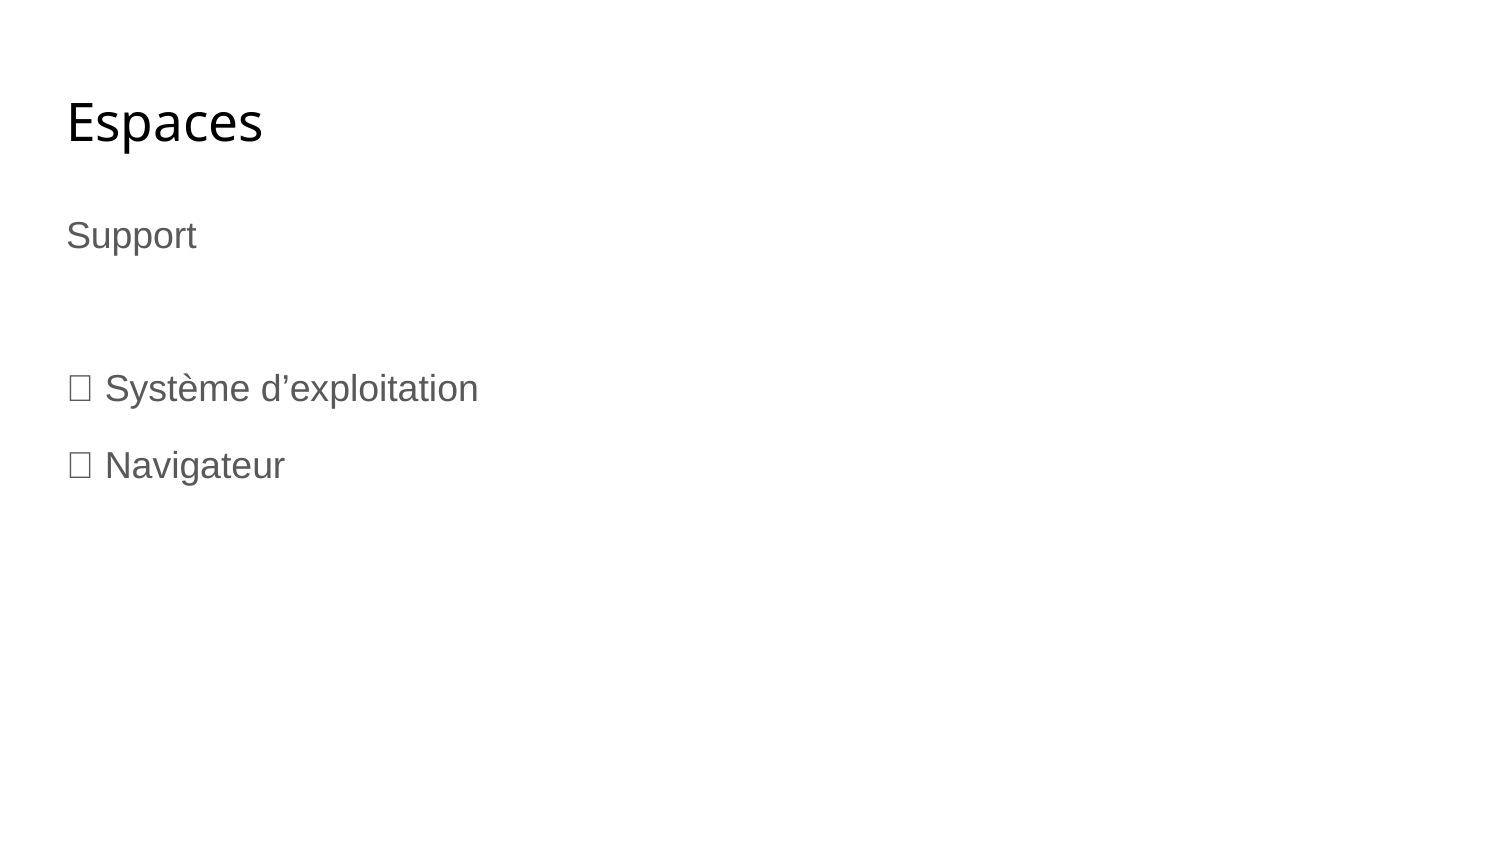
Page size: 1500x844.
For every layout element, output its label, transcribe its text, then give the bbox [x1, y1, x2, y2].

list Support ✅ Système d’exploitation ❌ Navigateur [51, 189, 1449, 750]
title Espaces [51, 72, 1449, 167]
